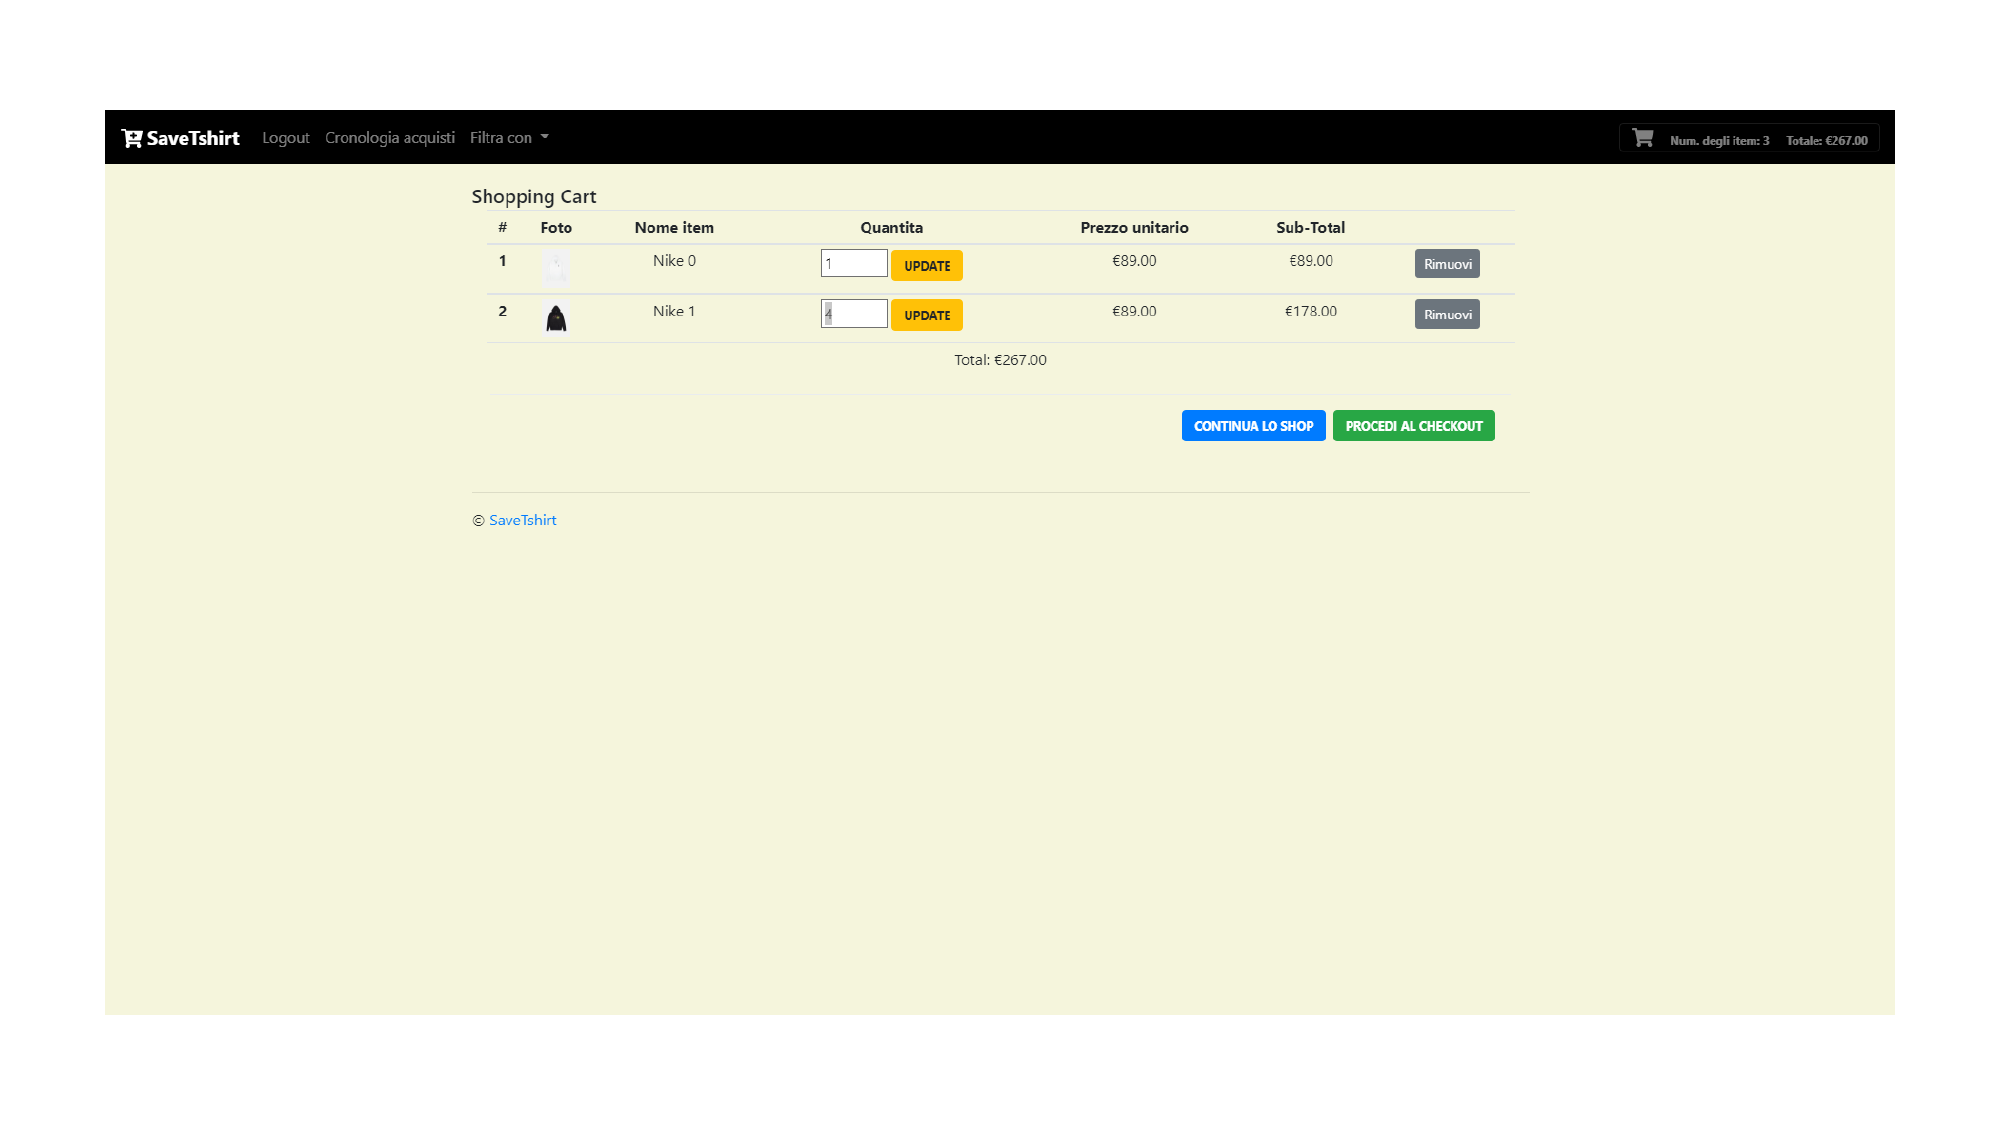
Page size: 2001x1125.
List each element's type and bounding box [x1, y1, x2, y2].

picture [105, 110, 1895, 1015]
